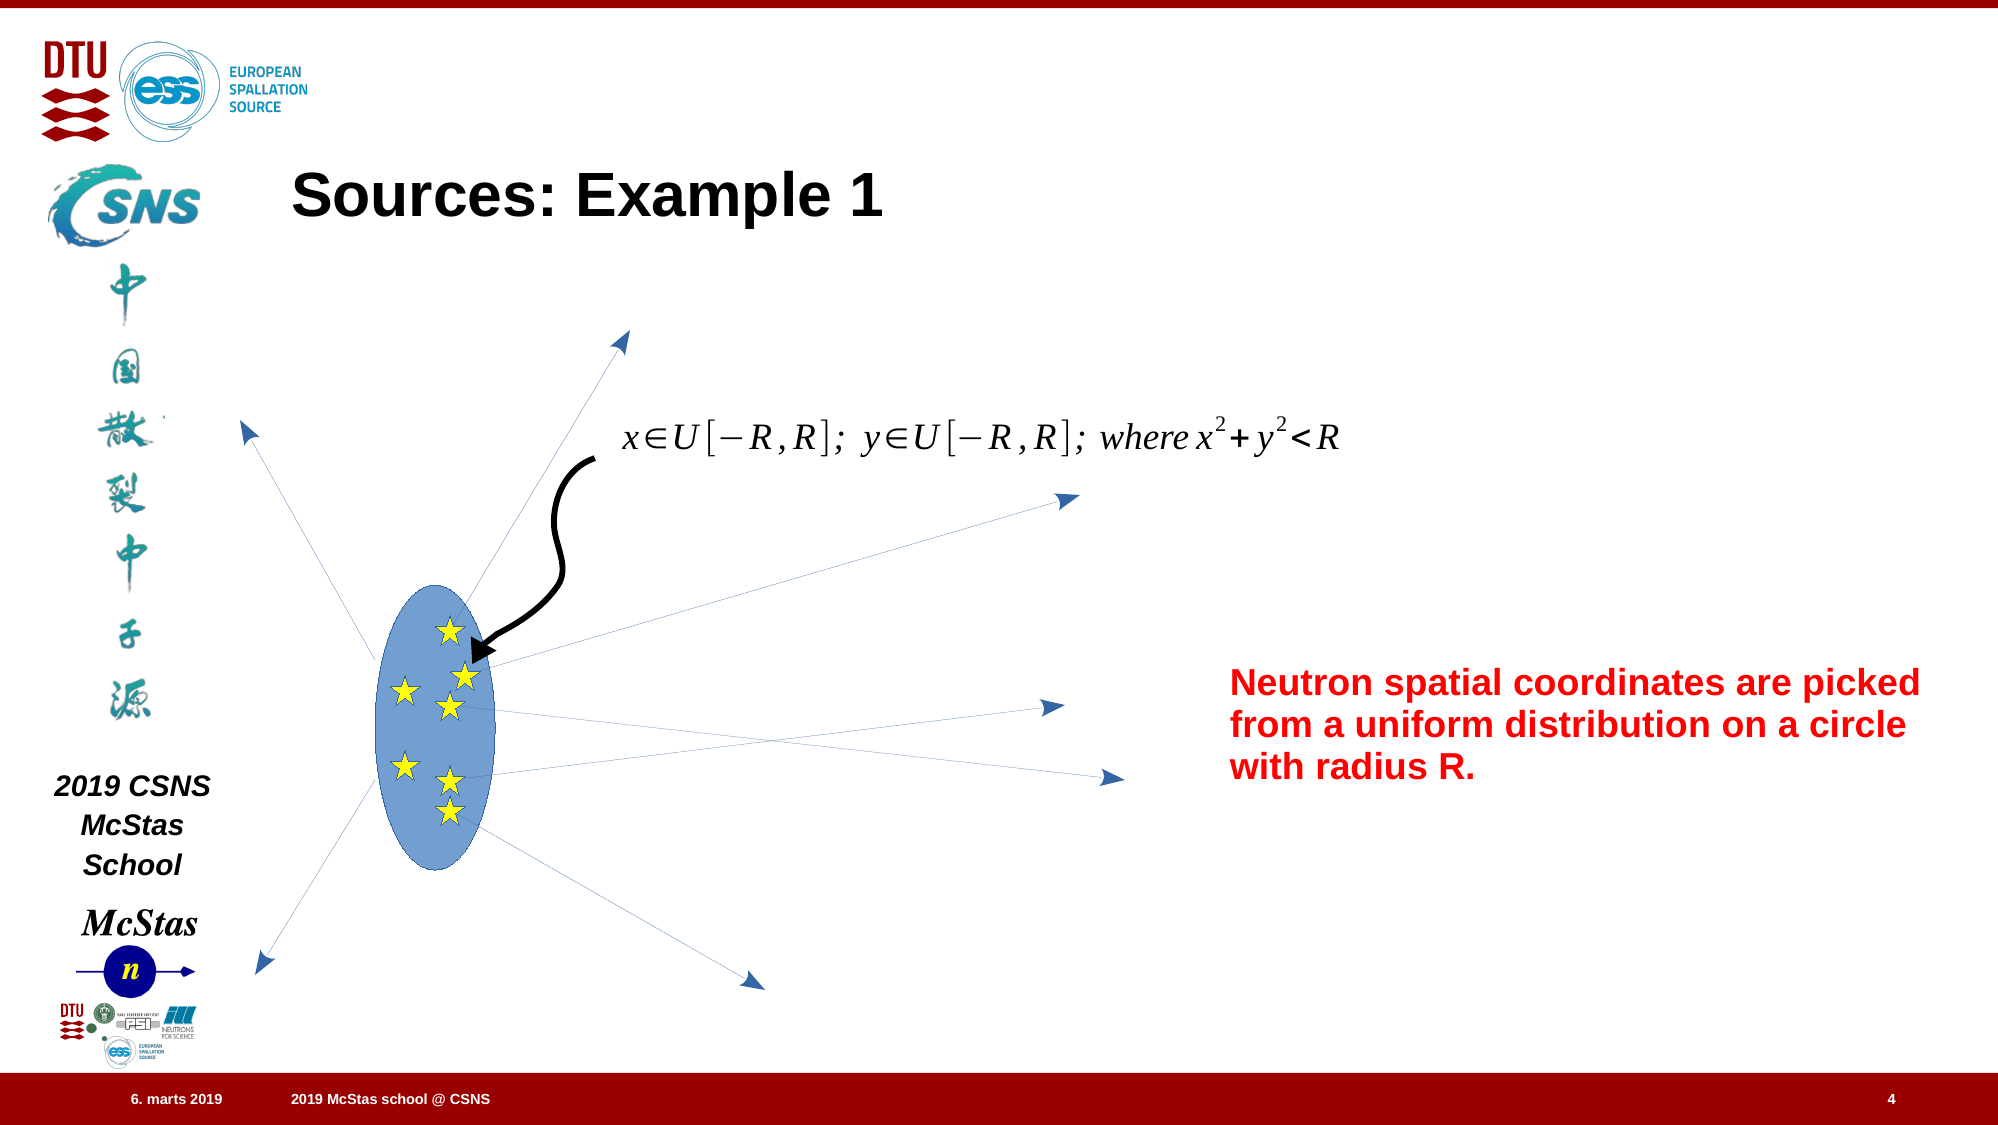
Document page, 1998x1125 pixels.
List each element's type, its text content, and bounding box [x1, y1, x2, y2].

text_box [375, 585, 496, 871]
picture [116, 1013, 160, 1030]
picture [48, 162, 209, 744]
picture [59, 908, 213, 999]
picture [86, 1003, 197, 1069]
picture [119, 41, 307, 142]
text_box Neutron spatial coordinates are picked from a uniform distribution on a circle with radius R. [1215, 654, 1951, 796]
title Sources: Example 1 [291, 69, 1819, 230]
chart [615, 410, 1347, 459]
slide_number <number> [1887, 1088, 1909, 1110]
